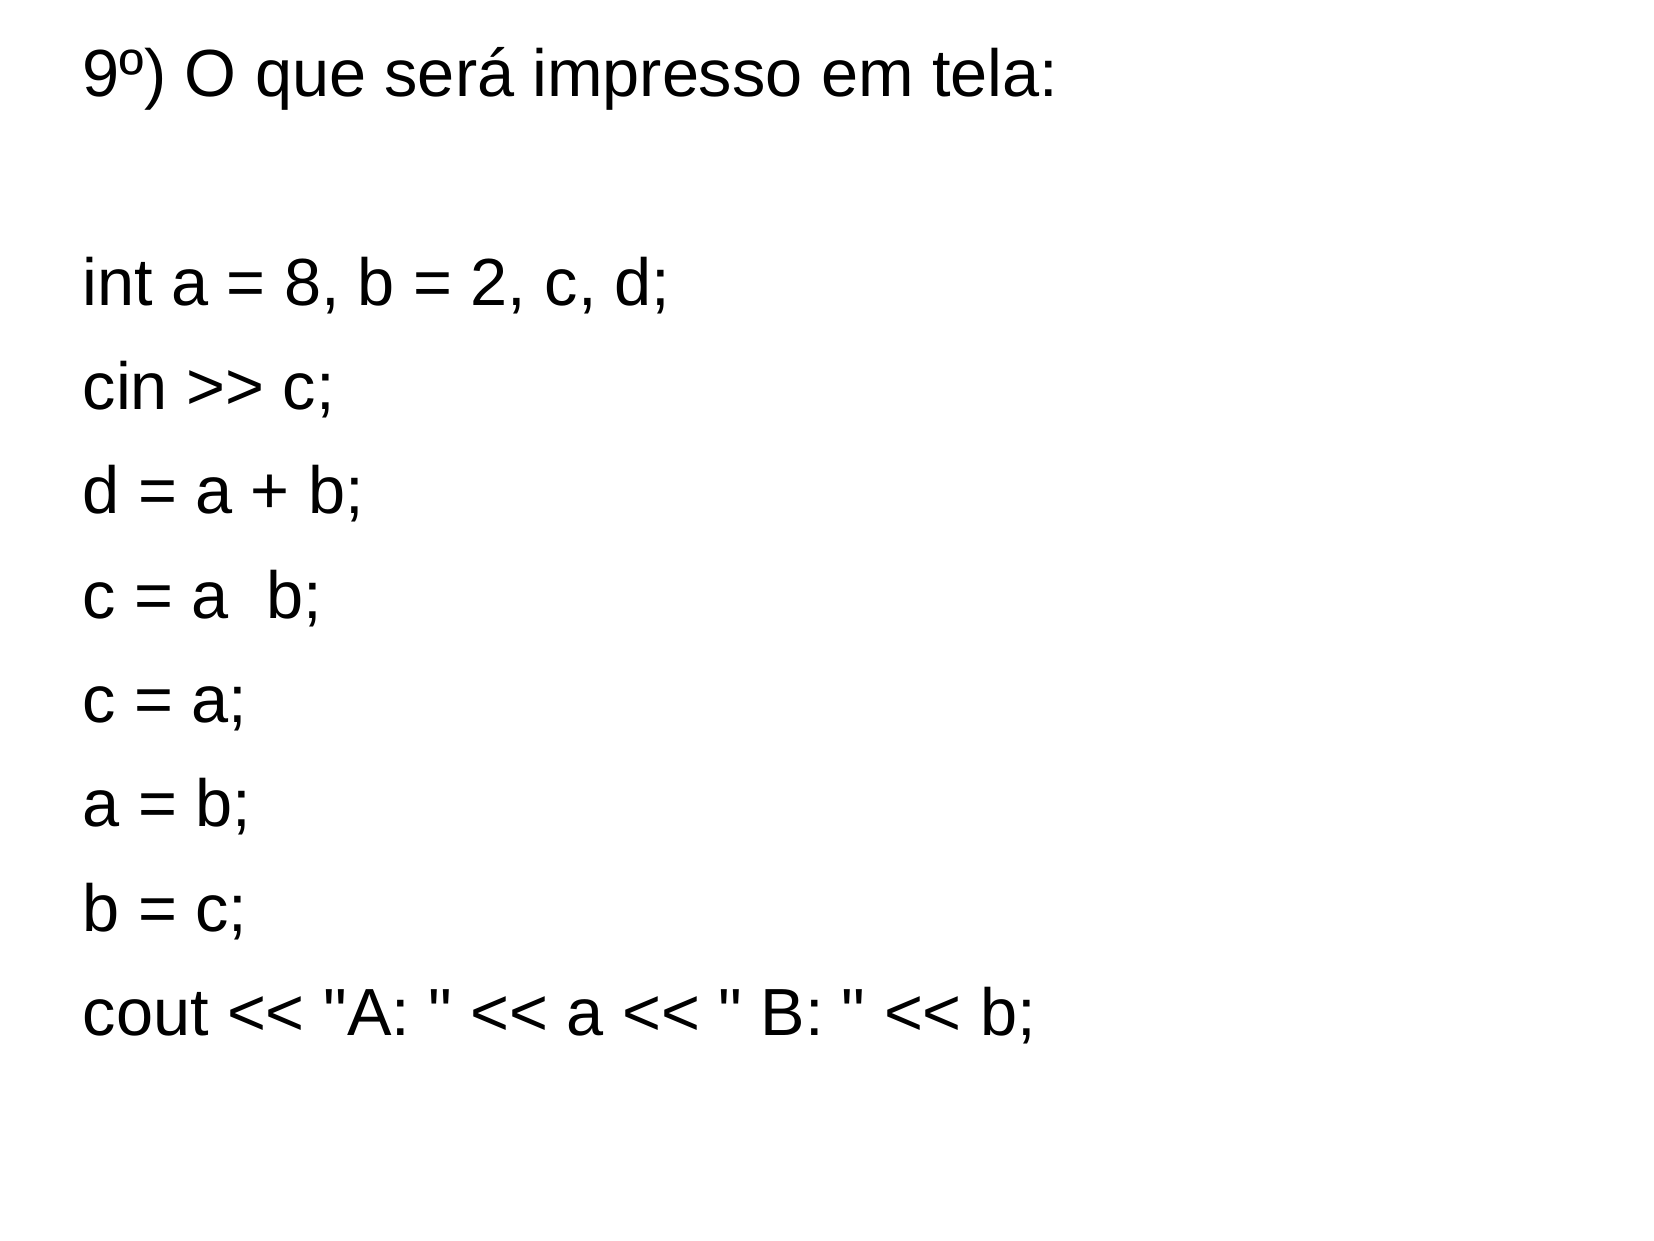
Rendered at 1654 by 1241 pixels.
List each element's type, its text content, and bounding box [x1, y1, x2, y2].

list 9º) O que será impresso em tela: int a = 8, b = 2, c, d; cin >> c; d = a + b; c = a ­ b; c = a; a = b; b = c; cout << "A: " << a << " B: " << b; [82, 36, 1571, 1182]
